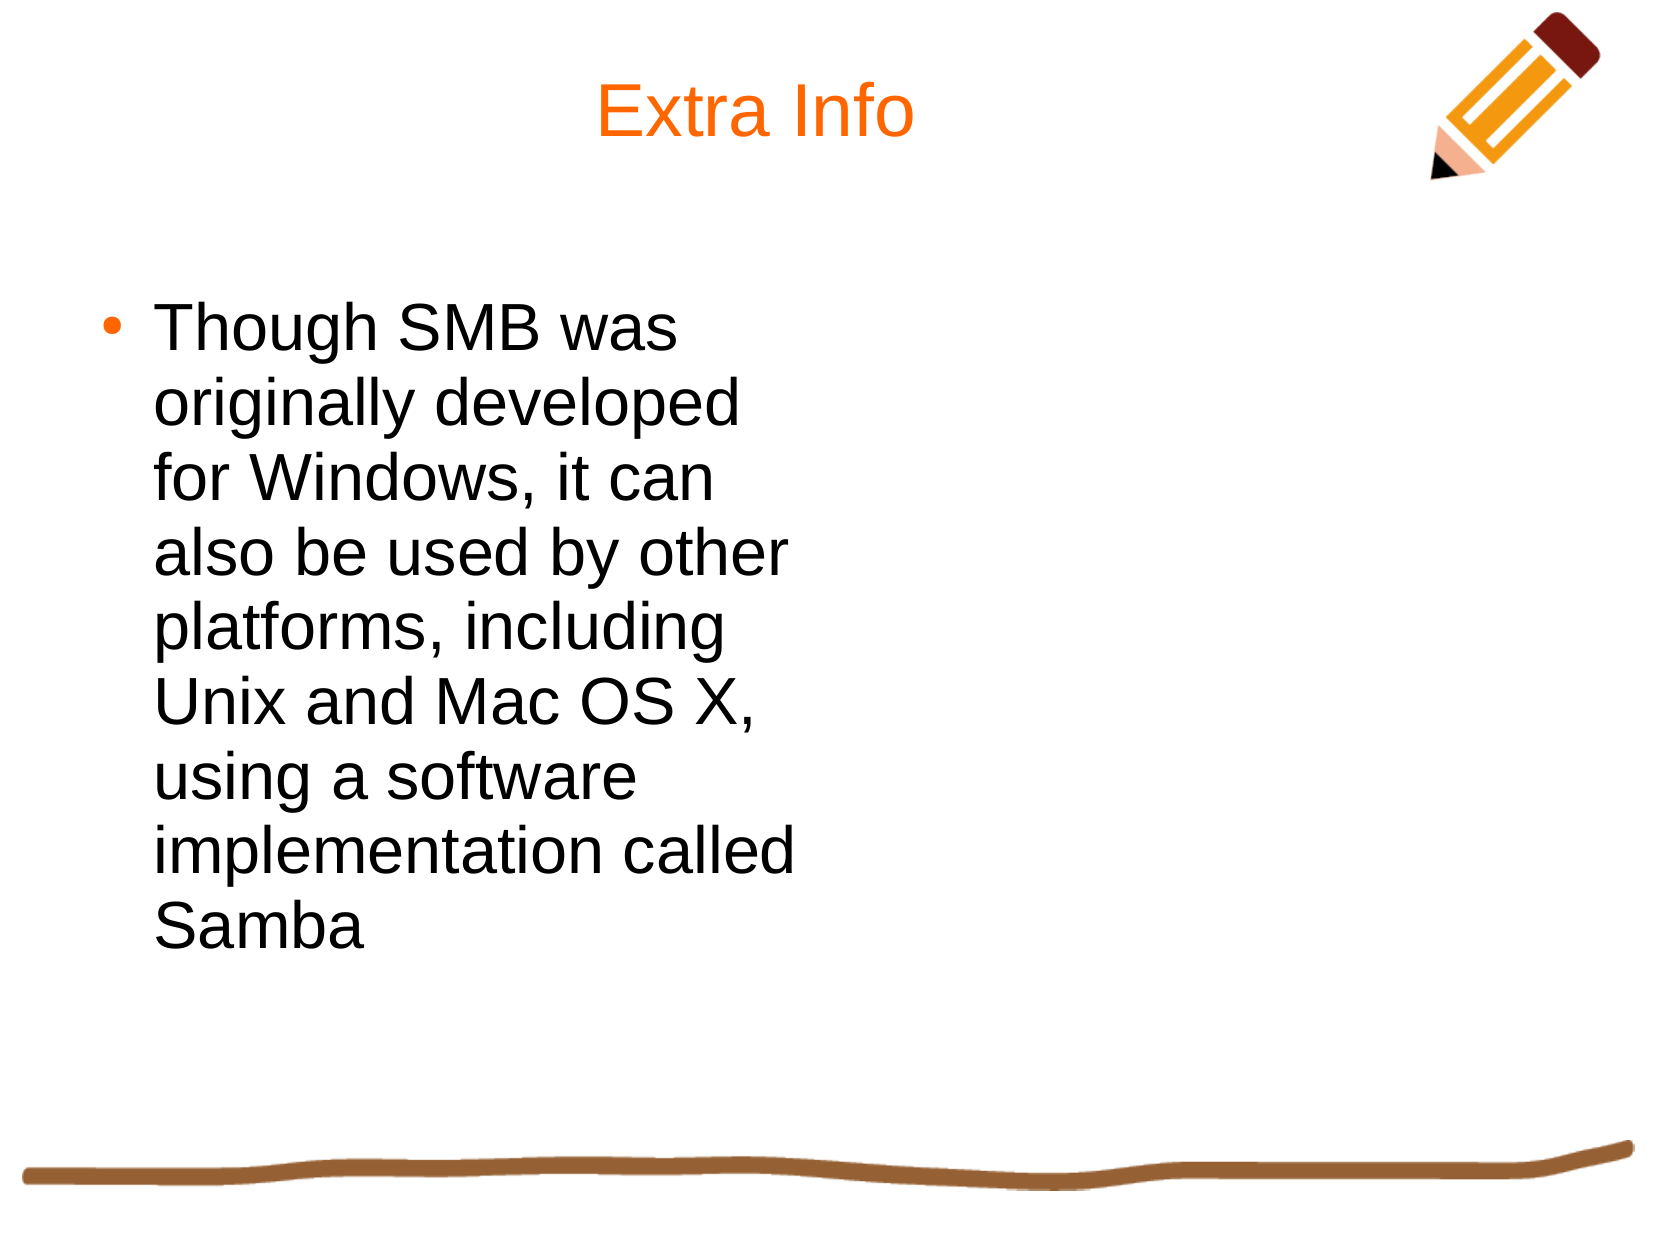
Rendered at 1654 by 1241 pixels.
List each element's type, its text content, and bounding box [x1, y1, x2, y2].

title Extra Info [82, 49, 1430, 172]
picture [22, 1140, 1635, 1191]
list Though SMB was originally developed for Windows, it can also be used by other platforms, including Unix and Mac OS X, using a software implementation called Samba [82, 290, 809, 1122]
picture [1430, 12, 1601, 181]
